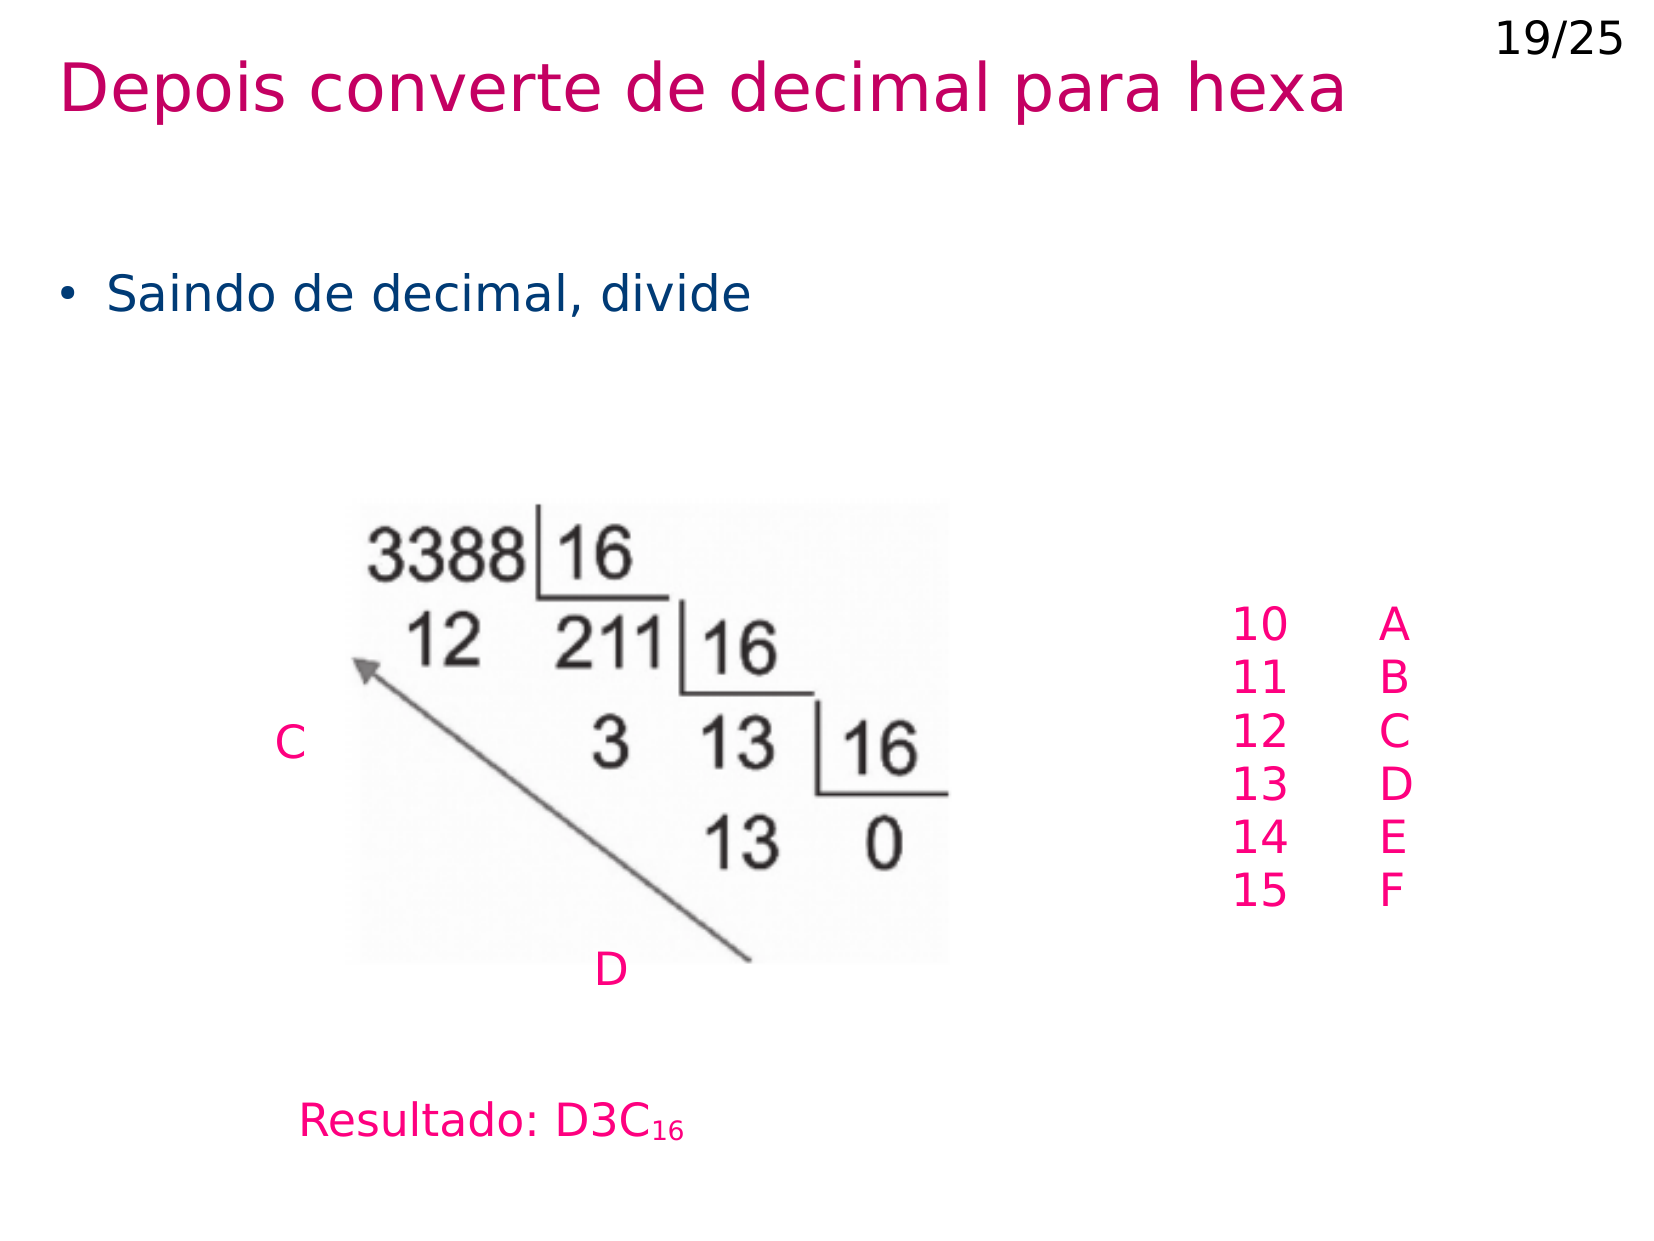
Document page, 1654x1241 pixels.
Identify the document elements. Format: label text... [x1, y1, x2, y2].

text_box D [578, 935, 644, 1004]
text_box Resultado: D3C16 [283, 1086, 700, 1155]
title Depois converte de decimal para hexa [59, 29, 1625, 148]
text_box 10 A 11 B 12 C 13 D 14 E 15 F [1216, 590, 1477, 969]
picture [330, 493, 966, 981]
list Saindo de decimal, divide [59, 236, 1625, 1211]
text_box C [259, 708, 367, 815]
